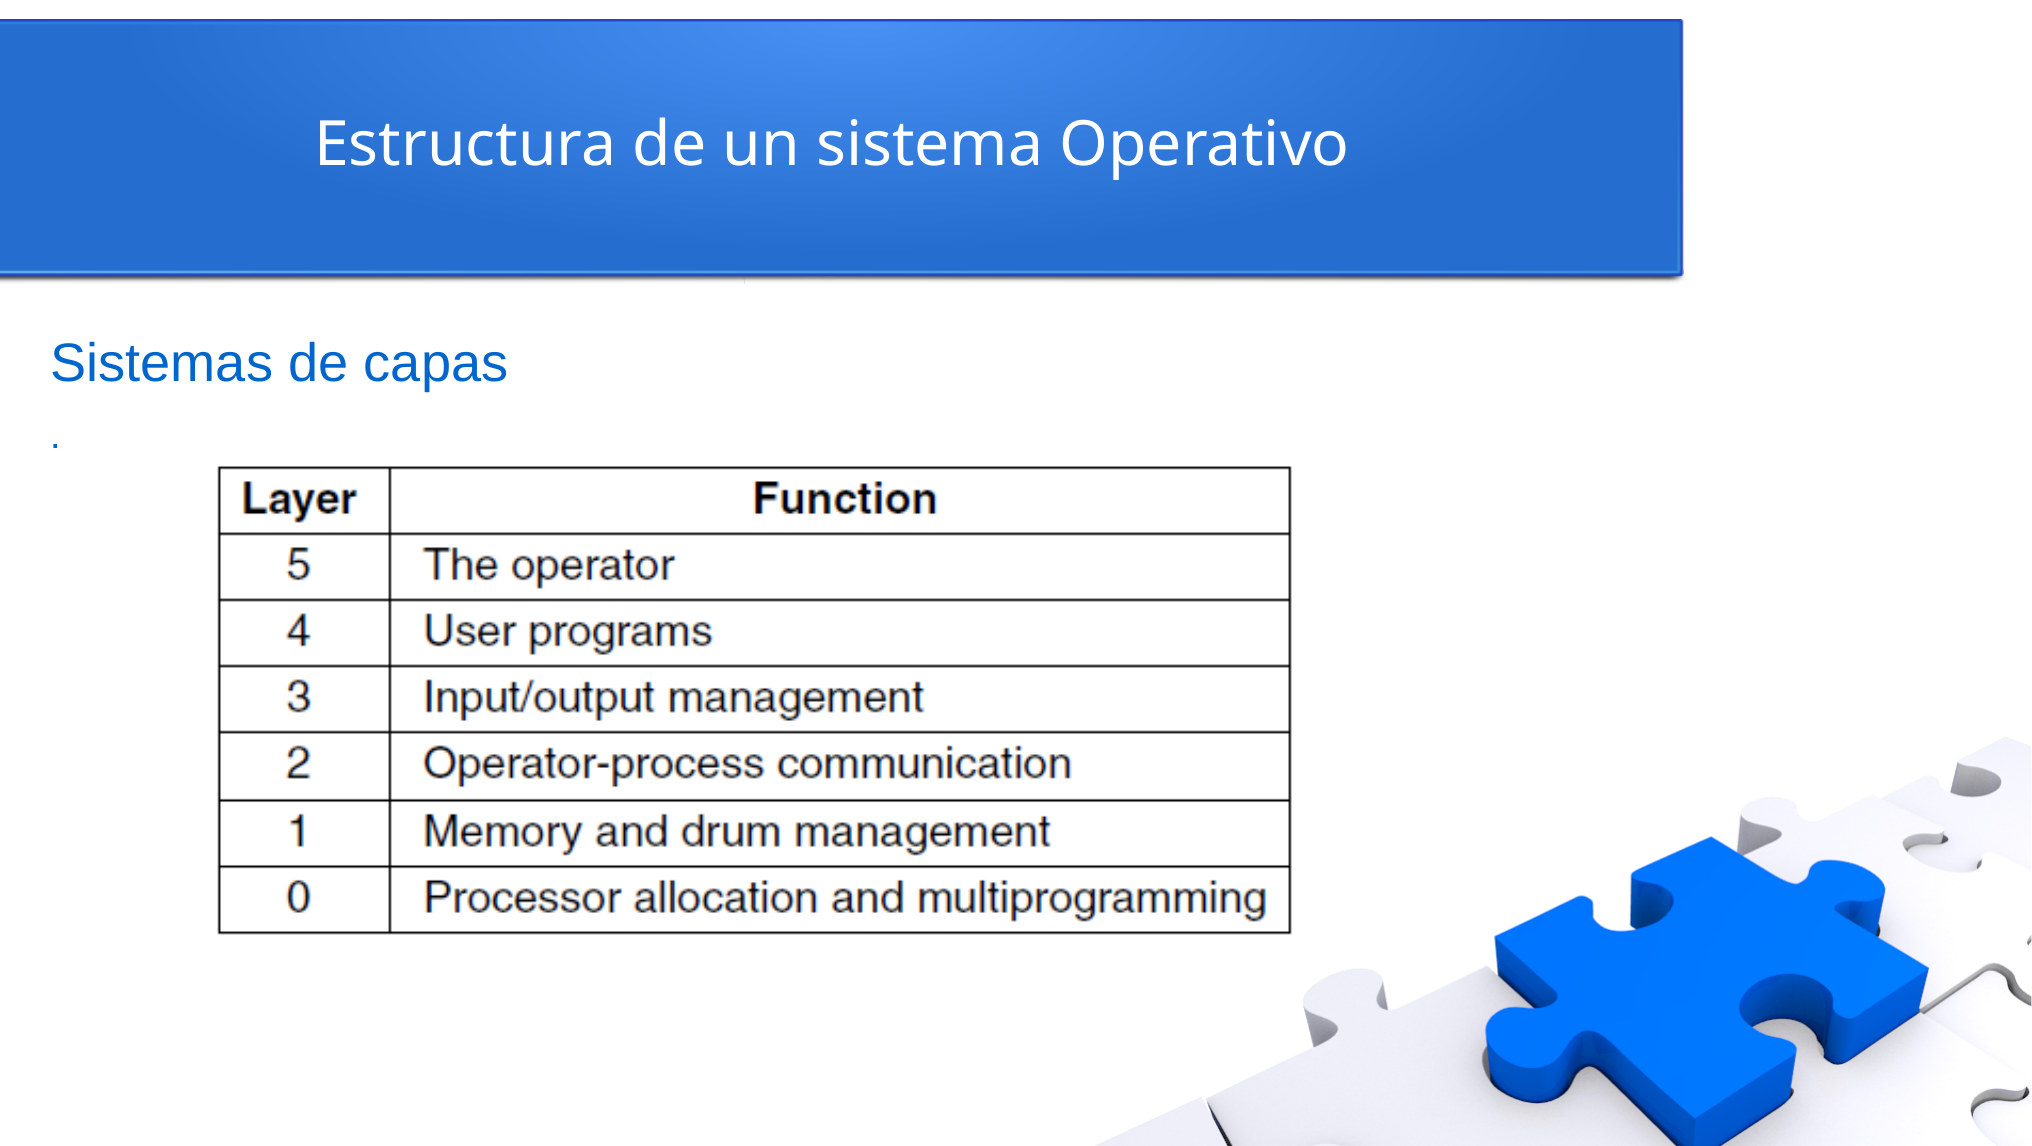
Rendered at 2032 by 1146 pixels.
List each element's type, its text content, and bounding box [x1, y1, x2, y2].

picture [206, 448, 2032, 1146]
title Estructura de un sistema Operativo [0, 45, 1666, 237]
picture [0, 19, 1689, 284]
text_box Sistemas de capas . [35, 295, 1548, 686]
